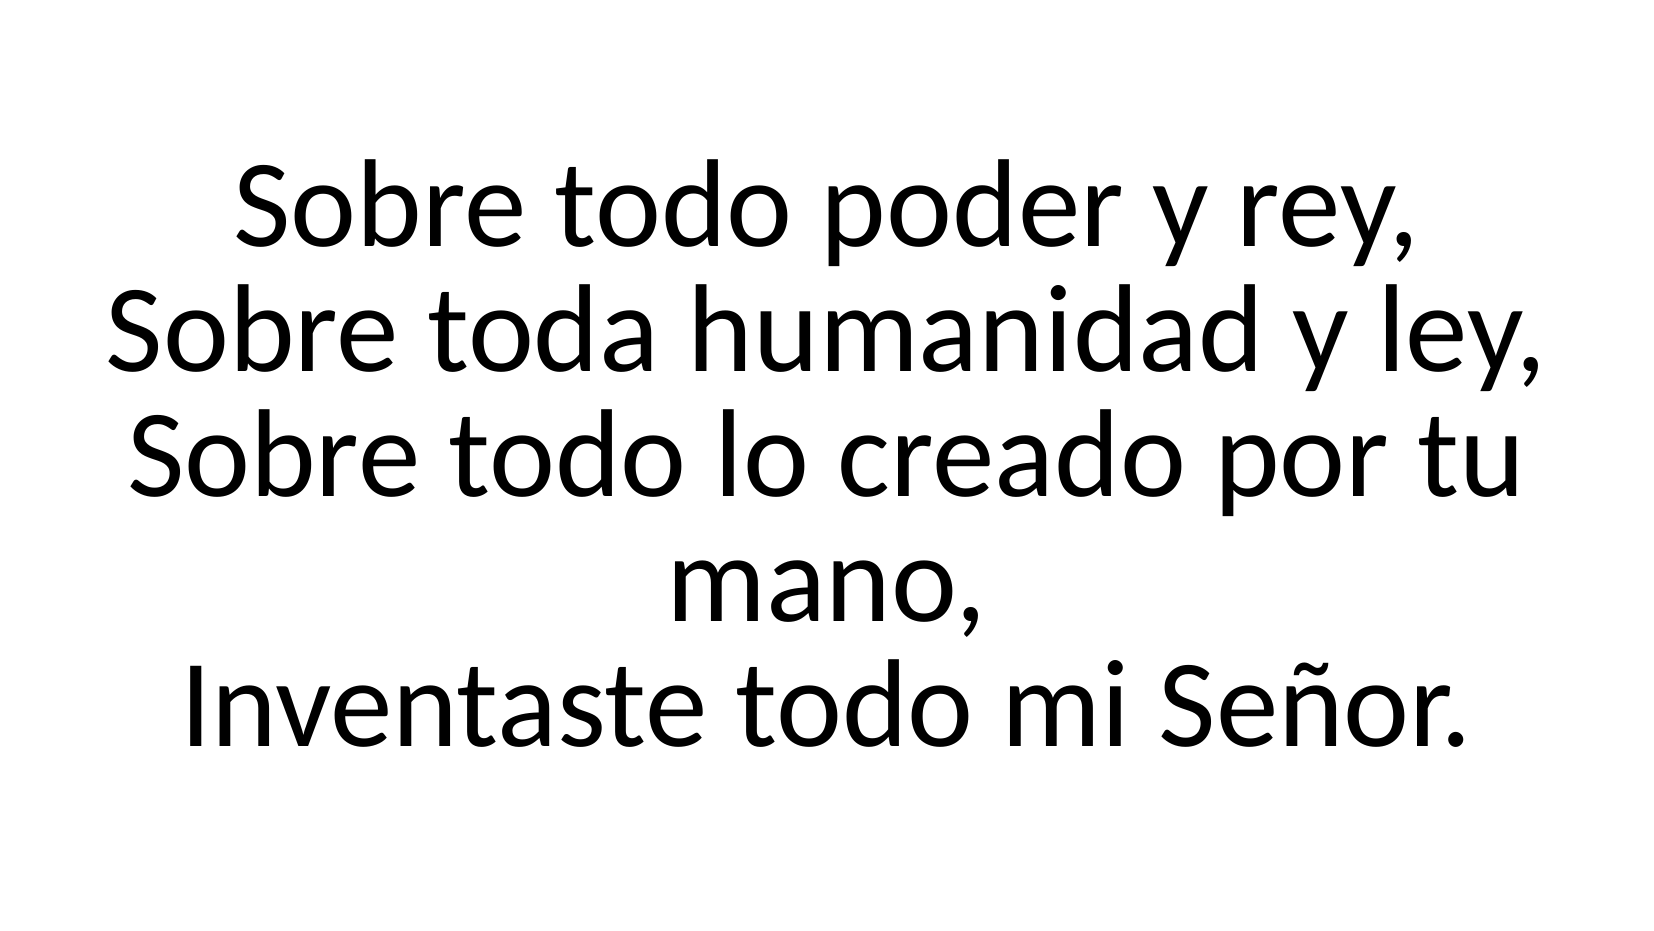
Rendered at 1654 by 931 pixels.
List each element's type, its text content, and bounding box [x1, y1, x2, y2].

title Sobre todo poder y rey, Sobre toda humanidad y ley, Sobre todo lo creado por tu mano, Inventaste todo mi Señor. [0, 0, 1654, 931]
